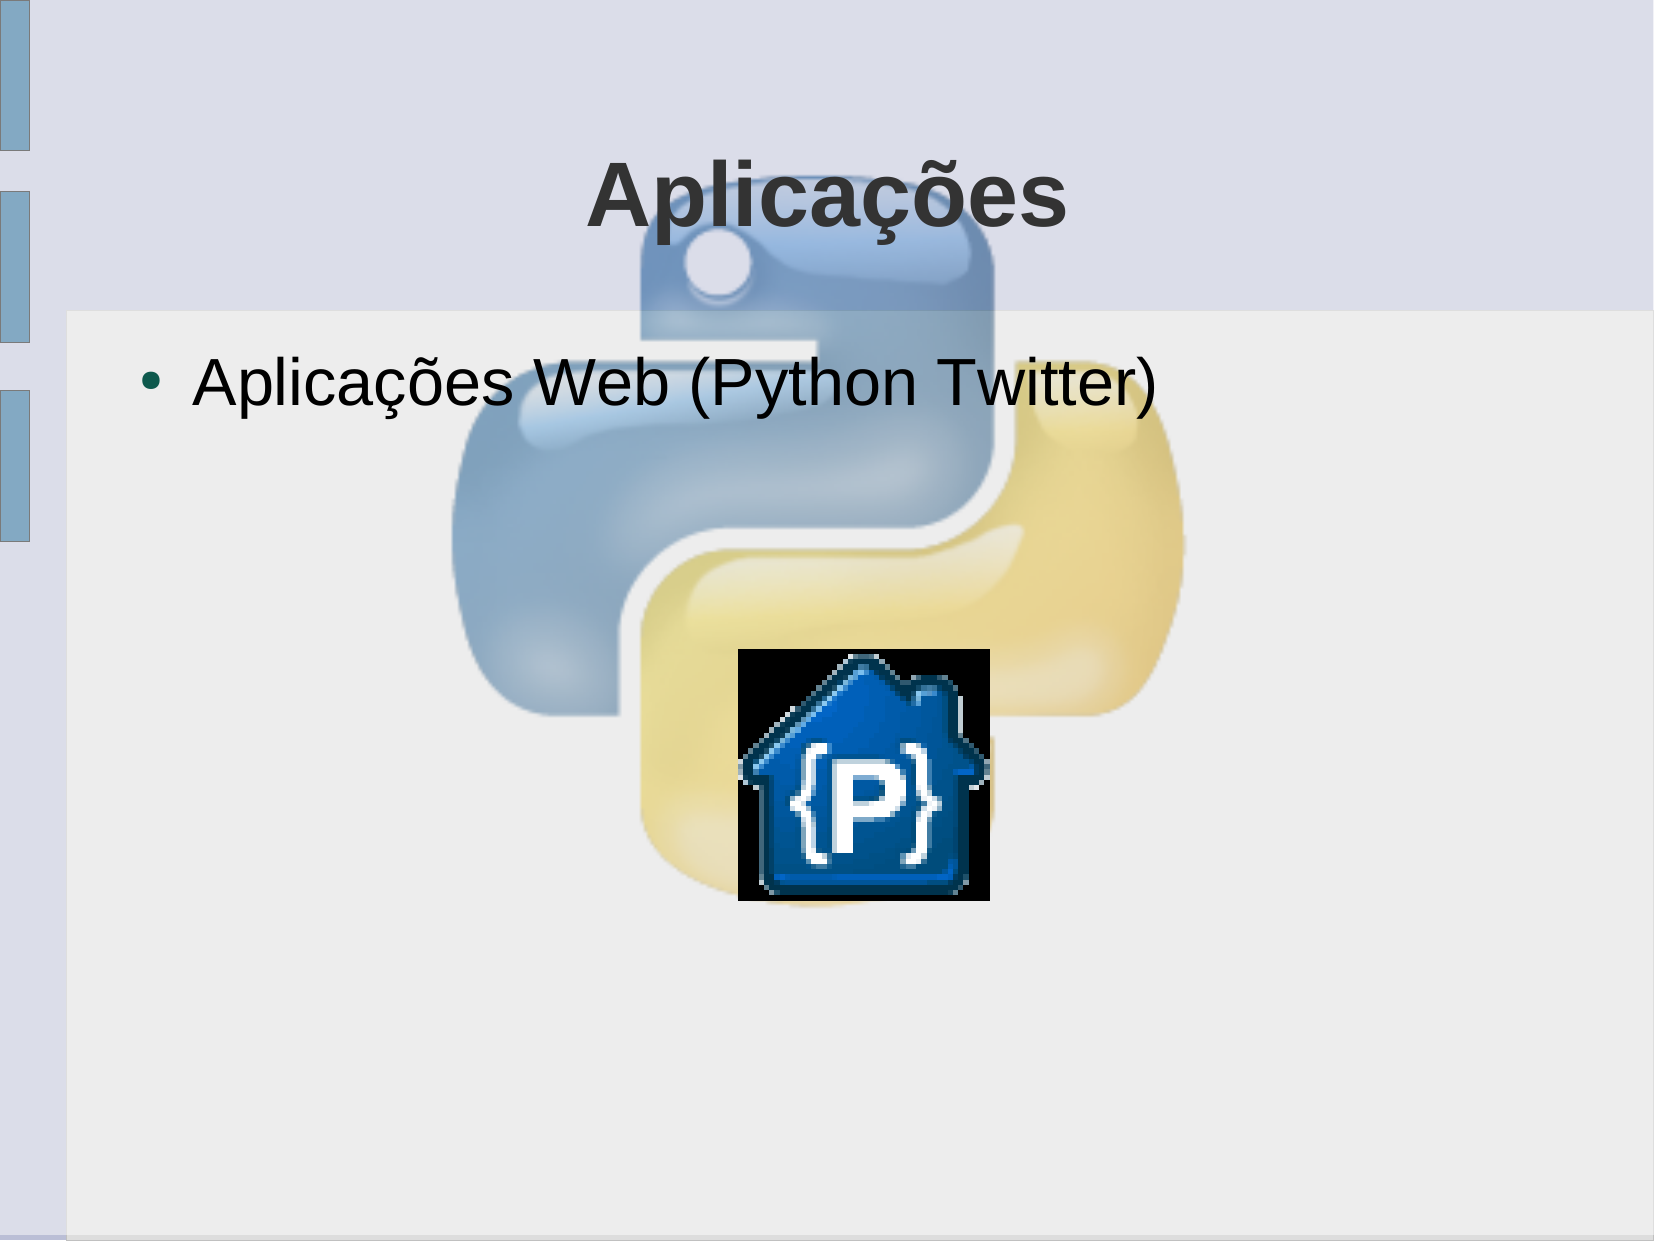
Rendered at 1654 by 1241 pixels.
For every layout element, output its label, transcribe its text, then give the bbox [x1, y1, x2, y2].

picture [0, 0, 1654, 1235]
list Aplicações Web (Python Twitter) [121, 344, 1534, 1127]
title Aplicações [121, 91, 1534, 299]
